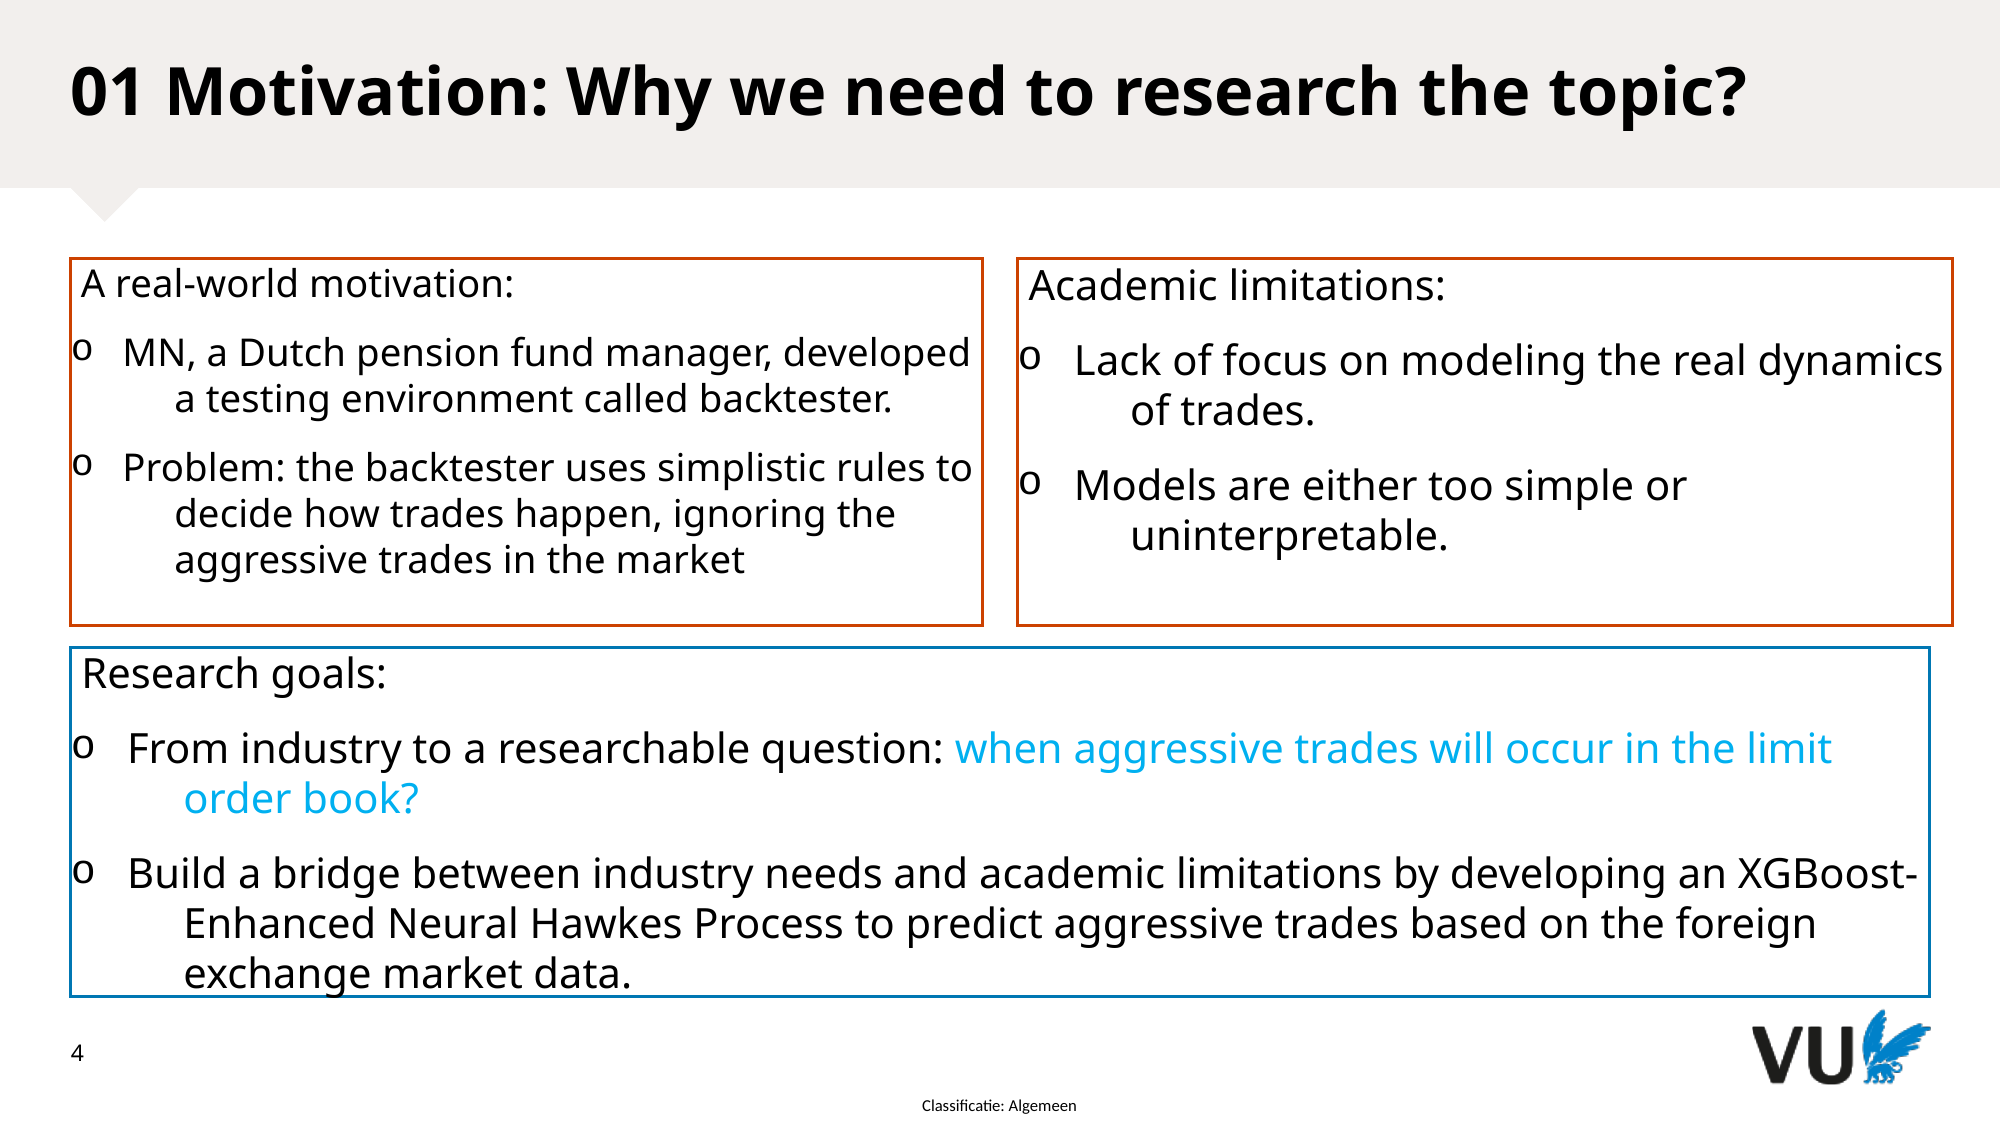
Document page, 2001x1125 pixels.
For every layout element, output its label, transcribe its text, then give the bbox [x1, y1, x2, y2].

title 01 Motivation: Why we need to research the topic? [70, 0, 1930, 188]
list A real-world motivation: MN, a Dutch pension fund manager, developed a testing environment called backtester. Problem: the backtester uses simplistic rules to decide how trades happen, ignoring the aggressive trades in the market [70, 258, 983, 626]
text_box Research goals: From industry to a researchable question: when aggressive trades will occur in the limit order book? Build a bridge between industry needs and academic limitations by developing an XGBoost-Enhanced Neural Hawkes Process to predict aggressive trades based on the foreign exchange market data. [70, 647, 1930, 997]
list Academic limitations: Lack of focus on modeling the real dynamics of trades. Models are either too simple or uninterpretable. [1017, 258, 1953, 626]
text_box [70, 998, 152, 1125]
